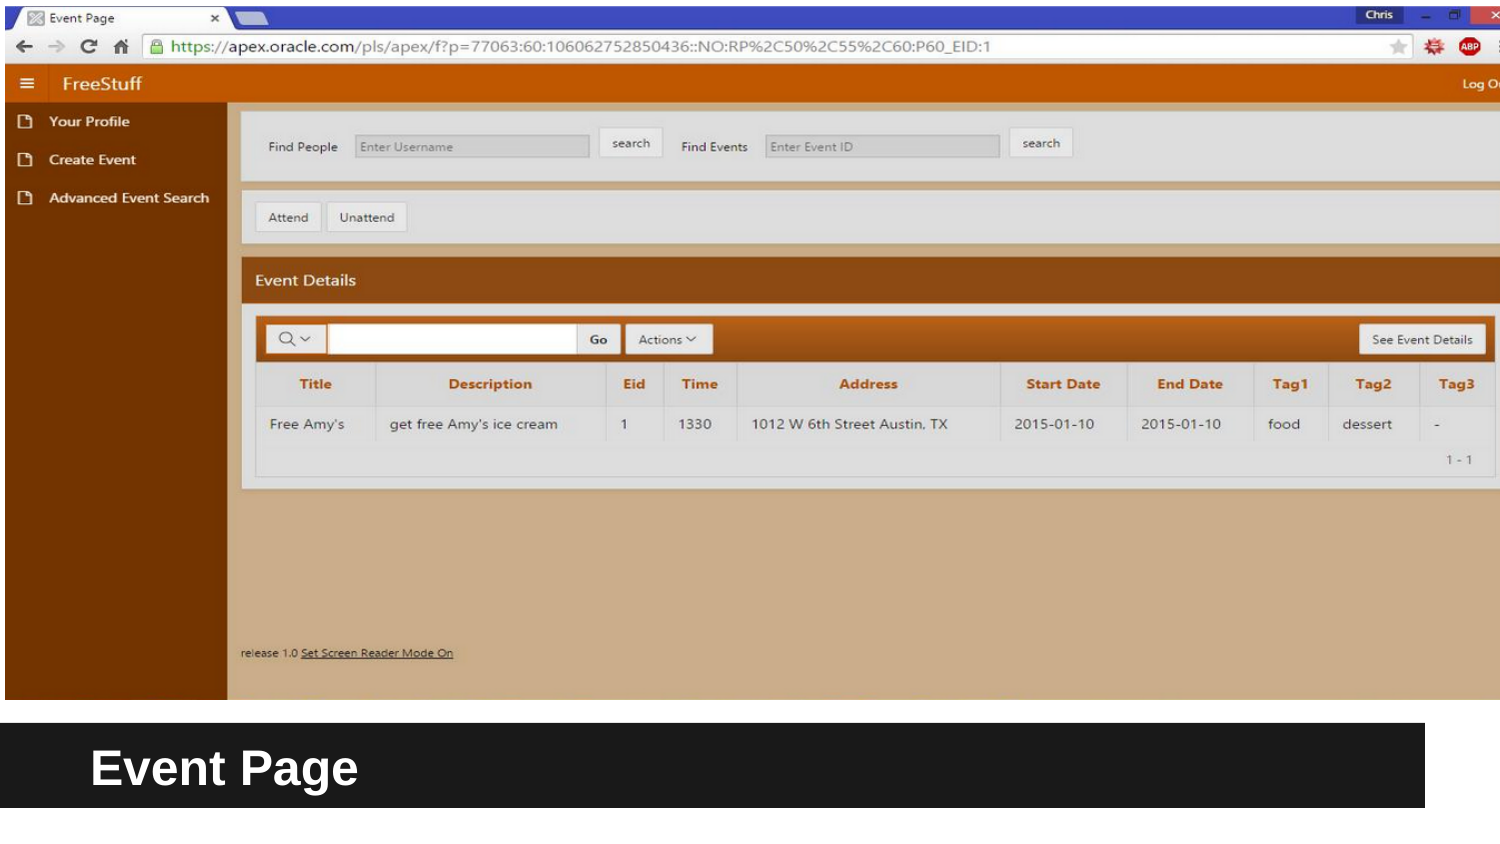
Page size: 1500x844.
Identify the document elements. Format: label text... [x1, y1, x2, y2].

list Event Page [75, 722, 1425, 808]
picture [5, 6, 1500, 700]
